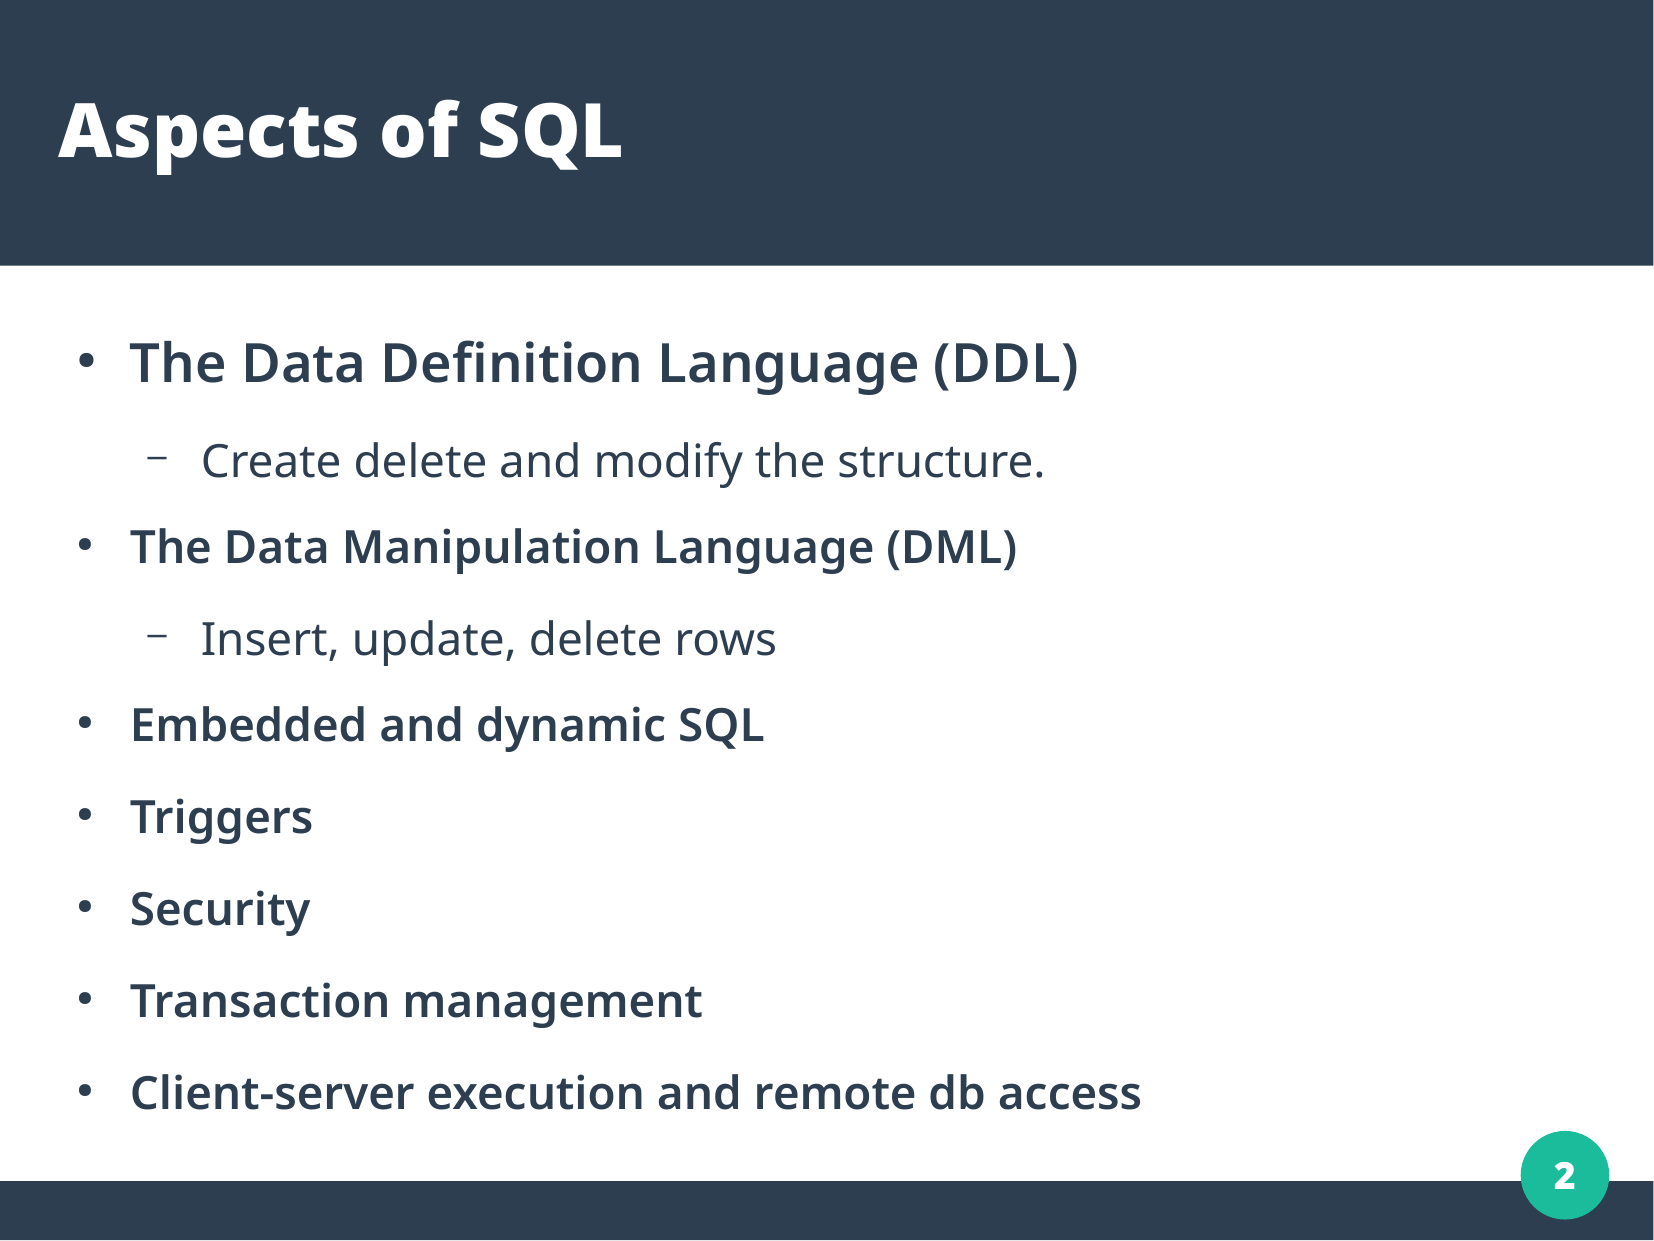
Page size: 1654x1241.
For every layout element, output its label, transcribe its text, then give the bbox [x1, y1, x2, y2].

title Aspects of SQL [59, 49, 1595, 207]
list The Data Definition Language (DDL) Create delete and modify the structure. The Data Manipulation Language (DML) Insert, update, delete rows Embedded and dynamic SQL Triggers Security Transaction management Client-server execution and remote db access [59, 324, 1595, 1152]
